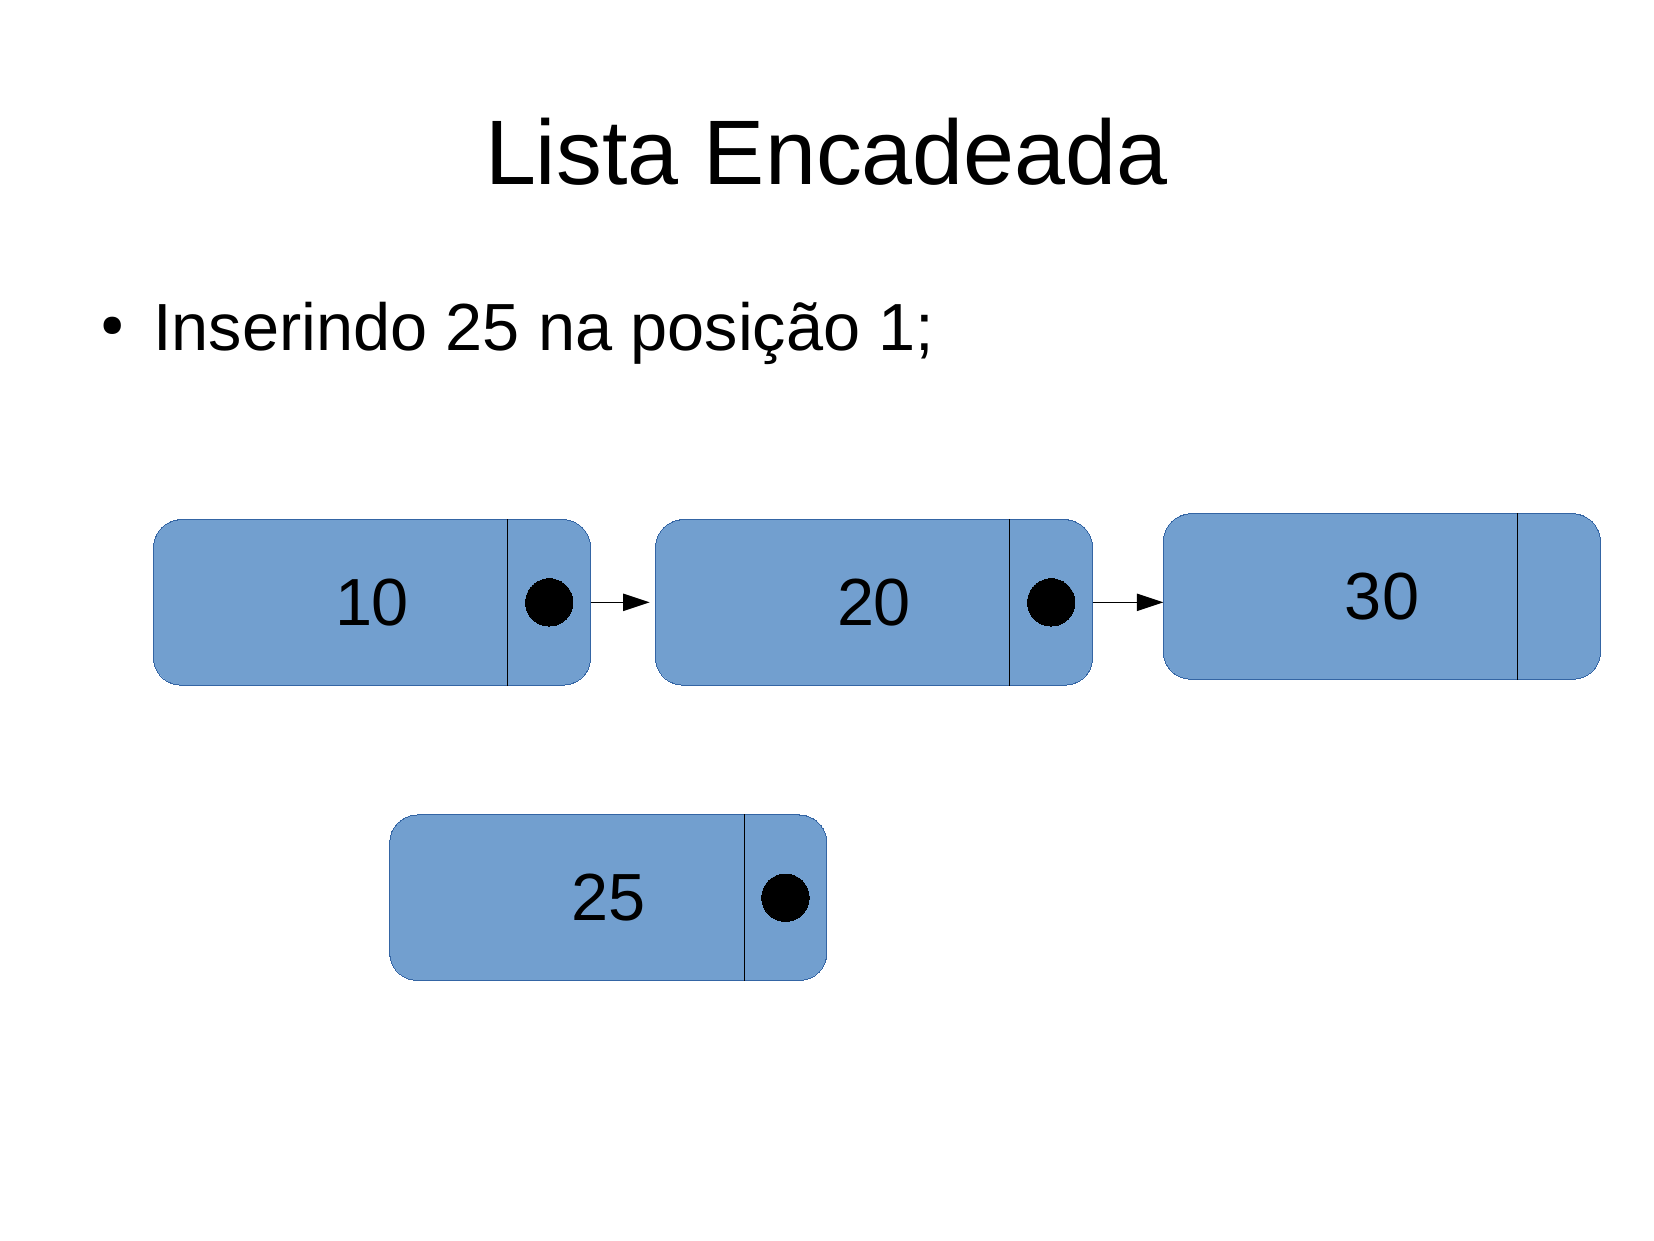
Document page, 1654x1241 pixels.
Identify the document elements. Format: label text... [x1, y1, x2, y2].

text_box [1027, 578, 1075, 627]
text_box 20 [1010, 519, 1093, 686]
list Inserindo 25 na posição 1; [82, 290, 1571, 1010]
text_box 25 [745, 814, 827, 981]
text_box 30 [1163, 513, 1517, 680]
text_box 20 [655, 519, 1009, 686]
text_box 10 [508, 519, 591, 686]
text_box 25 [389, 814, 744, 981]
text_box 30 [1518, 513, 1601, 680]
title Lista Encadeada [82, 49, 1571, 257]
text_box [525, 578, 573, 627]
text_box 10 [153, 519, 507, 686]
text_box [761, 874, 810, 922]
